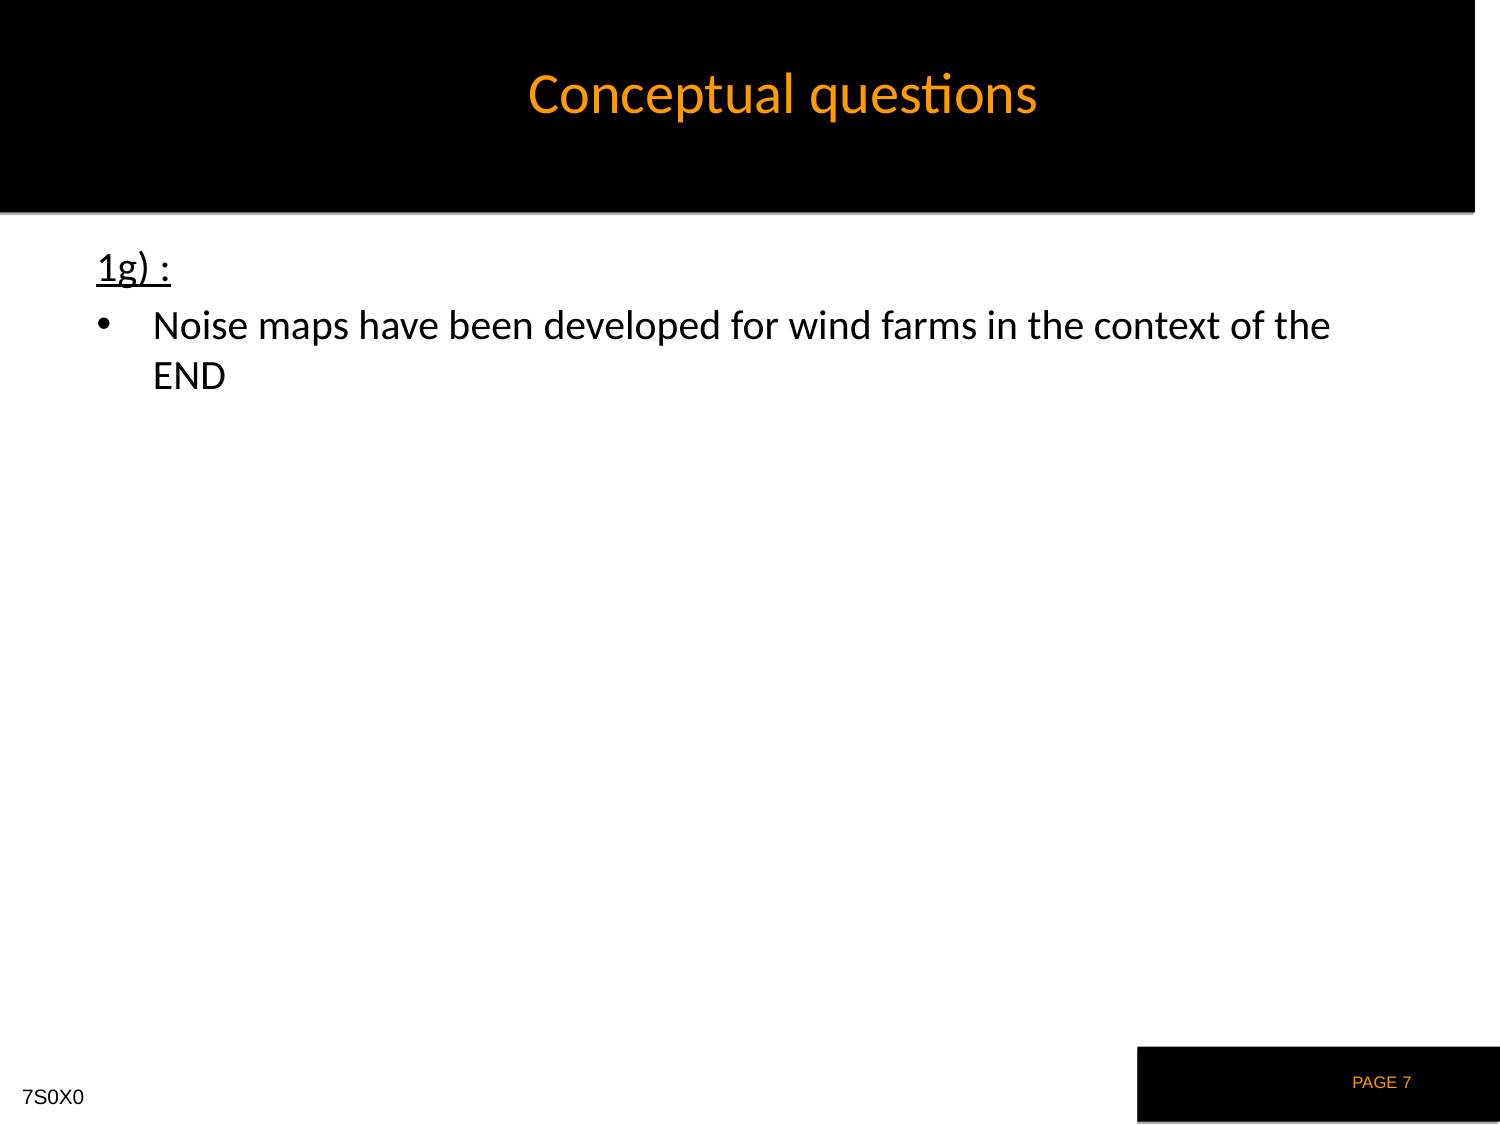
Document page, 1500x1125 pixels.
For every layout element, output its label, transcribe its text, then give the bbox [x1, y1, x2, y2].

text_box PAGE 7 [1352, 1066, 1453, 1098]
list 1g) : Noise maps have been developed for wind farms in the context of the END [81, 232, 1394, 882]
text_box [0, 0, 1475, 213]
text_box Conceptual questions [125, 48, 1442, 200]
text_box [1137, 1046, 1500, 1122]
text_box 7S0X0 [22, 1080, 613, 1112]
